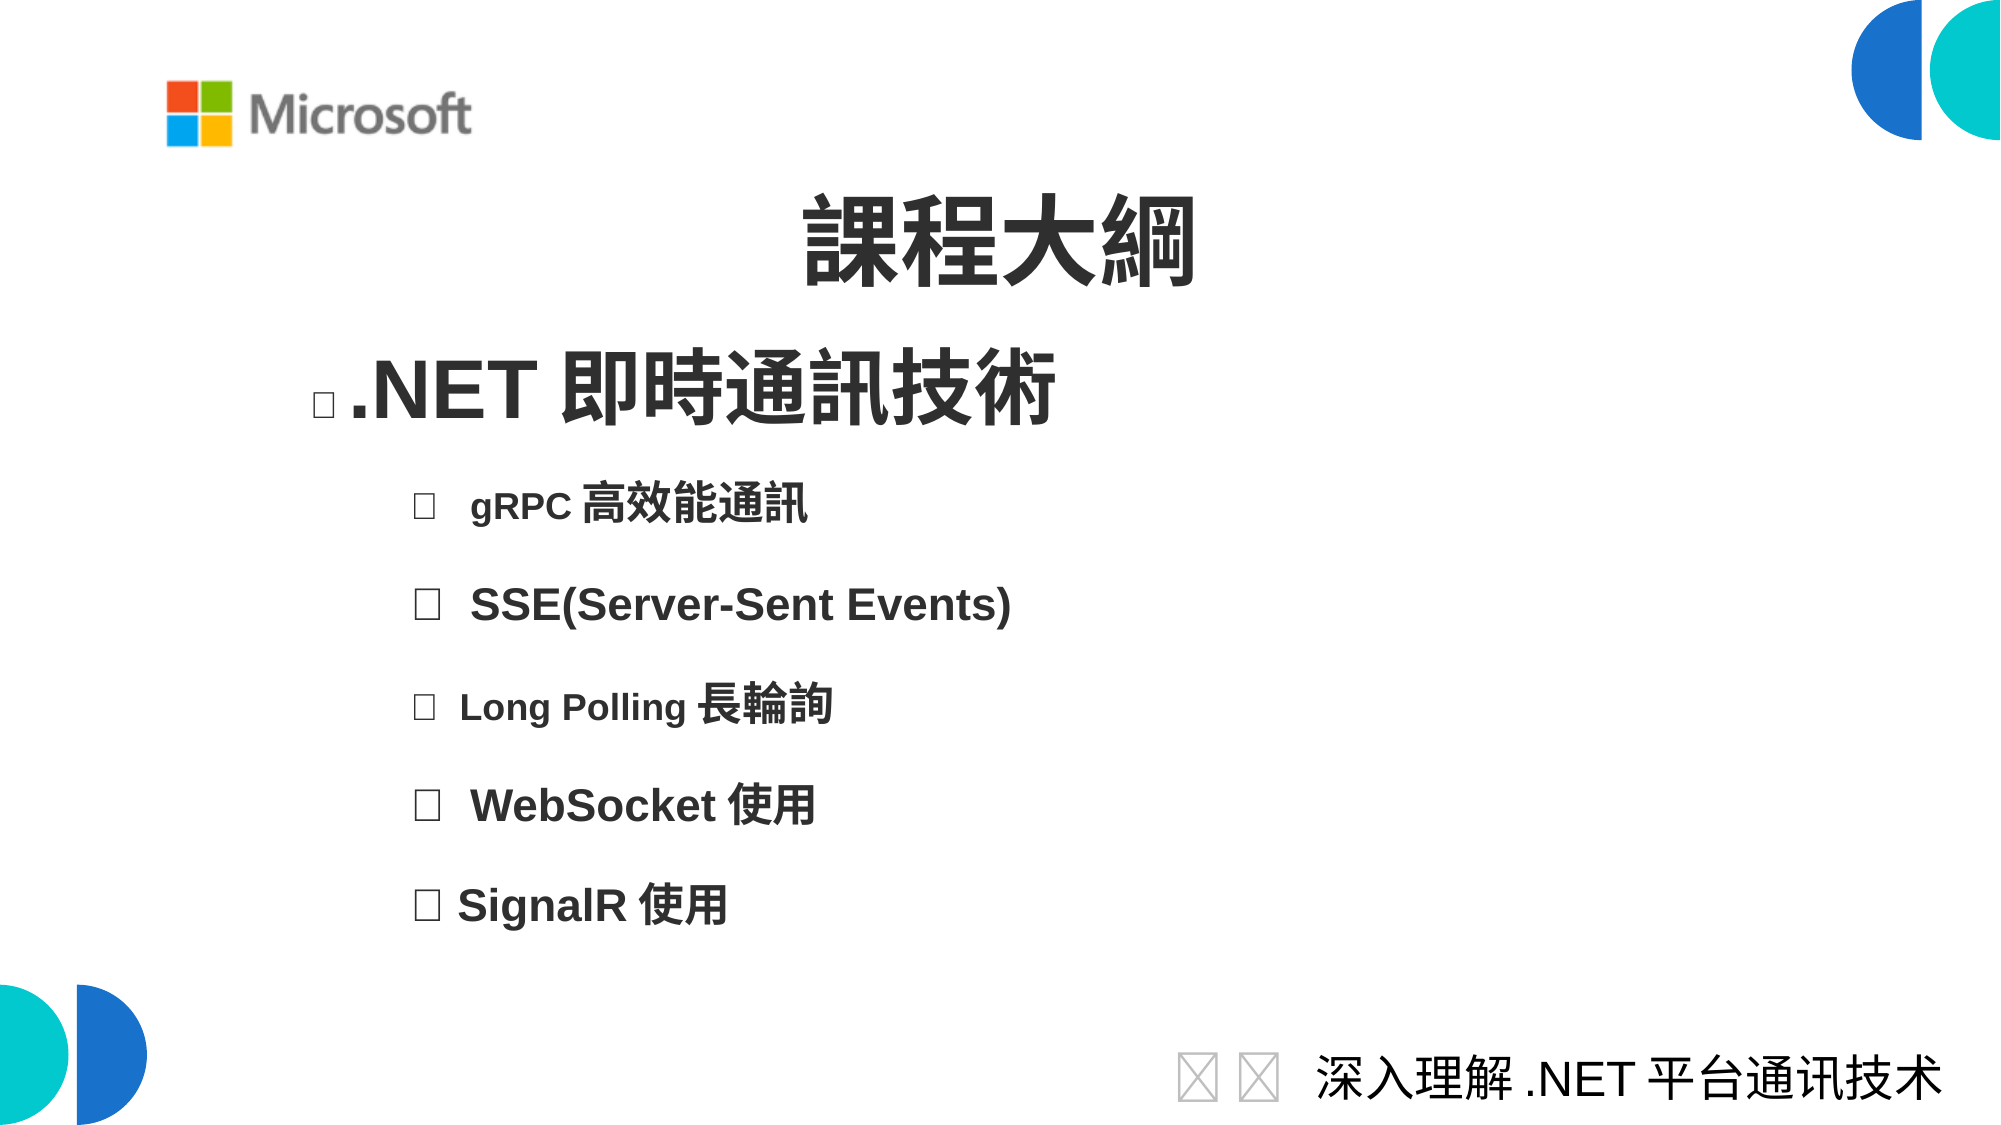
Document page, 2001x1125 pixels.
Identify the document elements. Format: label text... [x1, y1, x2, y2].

text_box 🚀 gRPC高效能通訊 🚀 SSE(Server-Sent Events) 🚀 Long Polling長輪詢 🚀 WebSocket使用 🚀 SignalR使用 [395, 466, 1725, 650]
text_box ✅ .NET即時通訊技術 [295, 277, 1802, 461]
title 課程大綱 [138, 145, 1862, 332]
subtitle 🚀 🚀 深入理解.NET平台通讯技术 [1173, 1046, 1952, 1107]
picture [85, 41, 552, 189]
